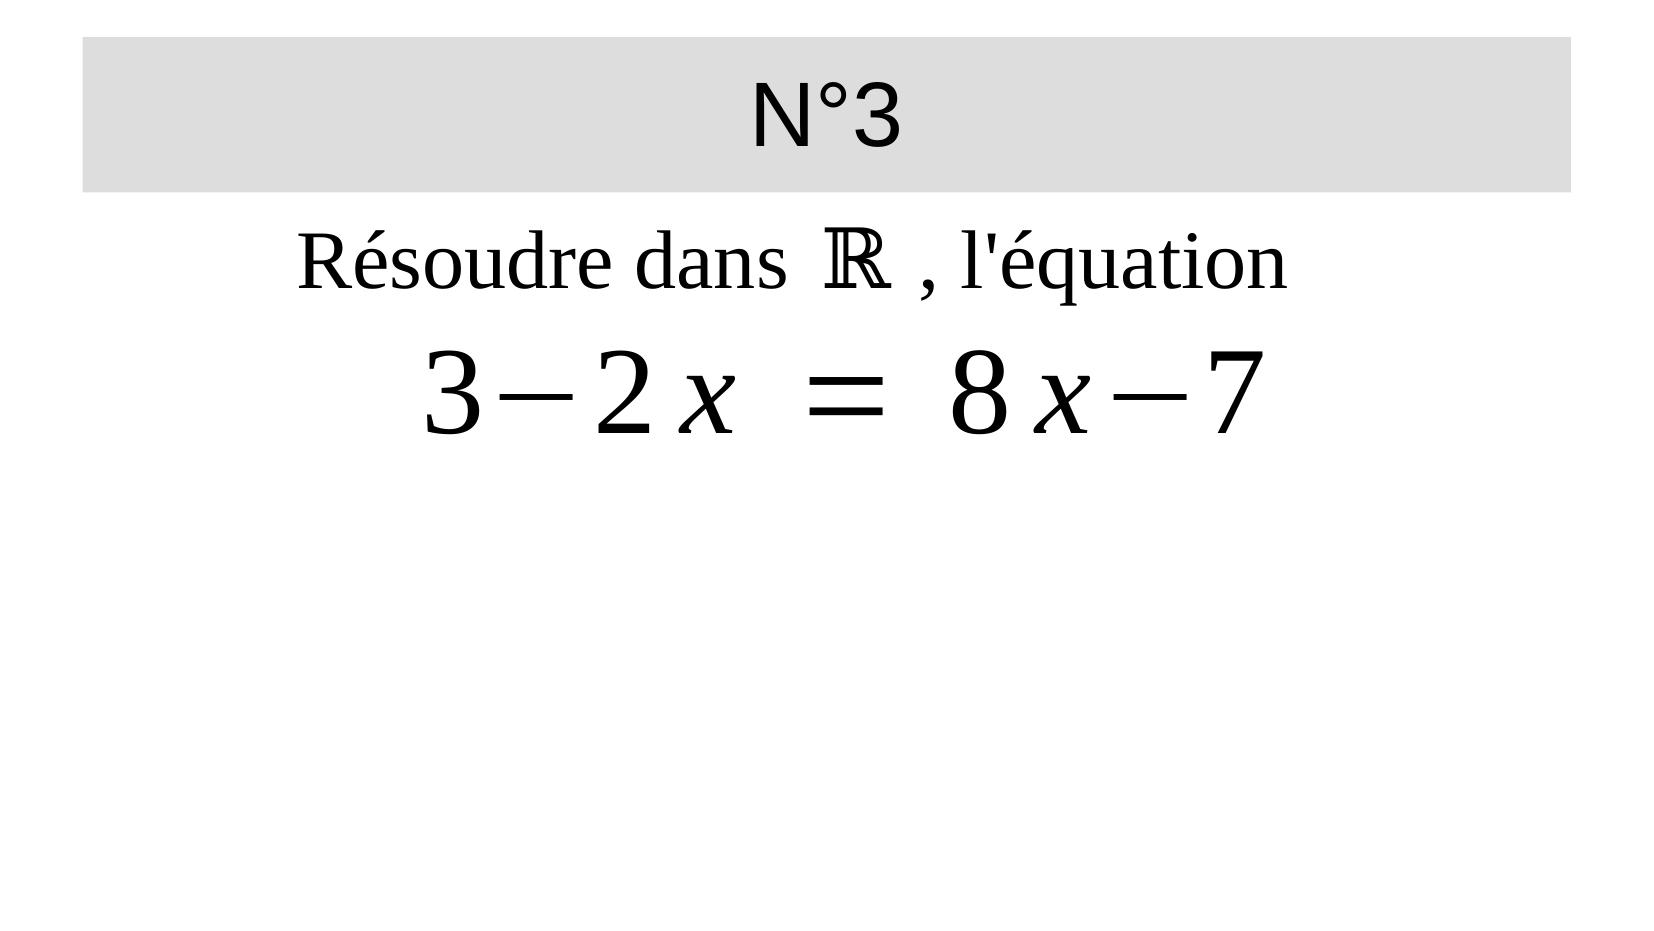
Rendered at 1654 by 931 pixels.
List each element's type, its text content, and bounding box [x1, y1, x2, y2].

chart [288, 214, 1300, 308]
chart [413, 322, 1274, 461]
title N°3 [82, 37, 1571, 193]
